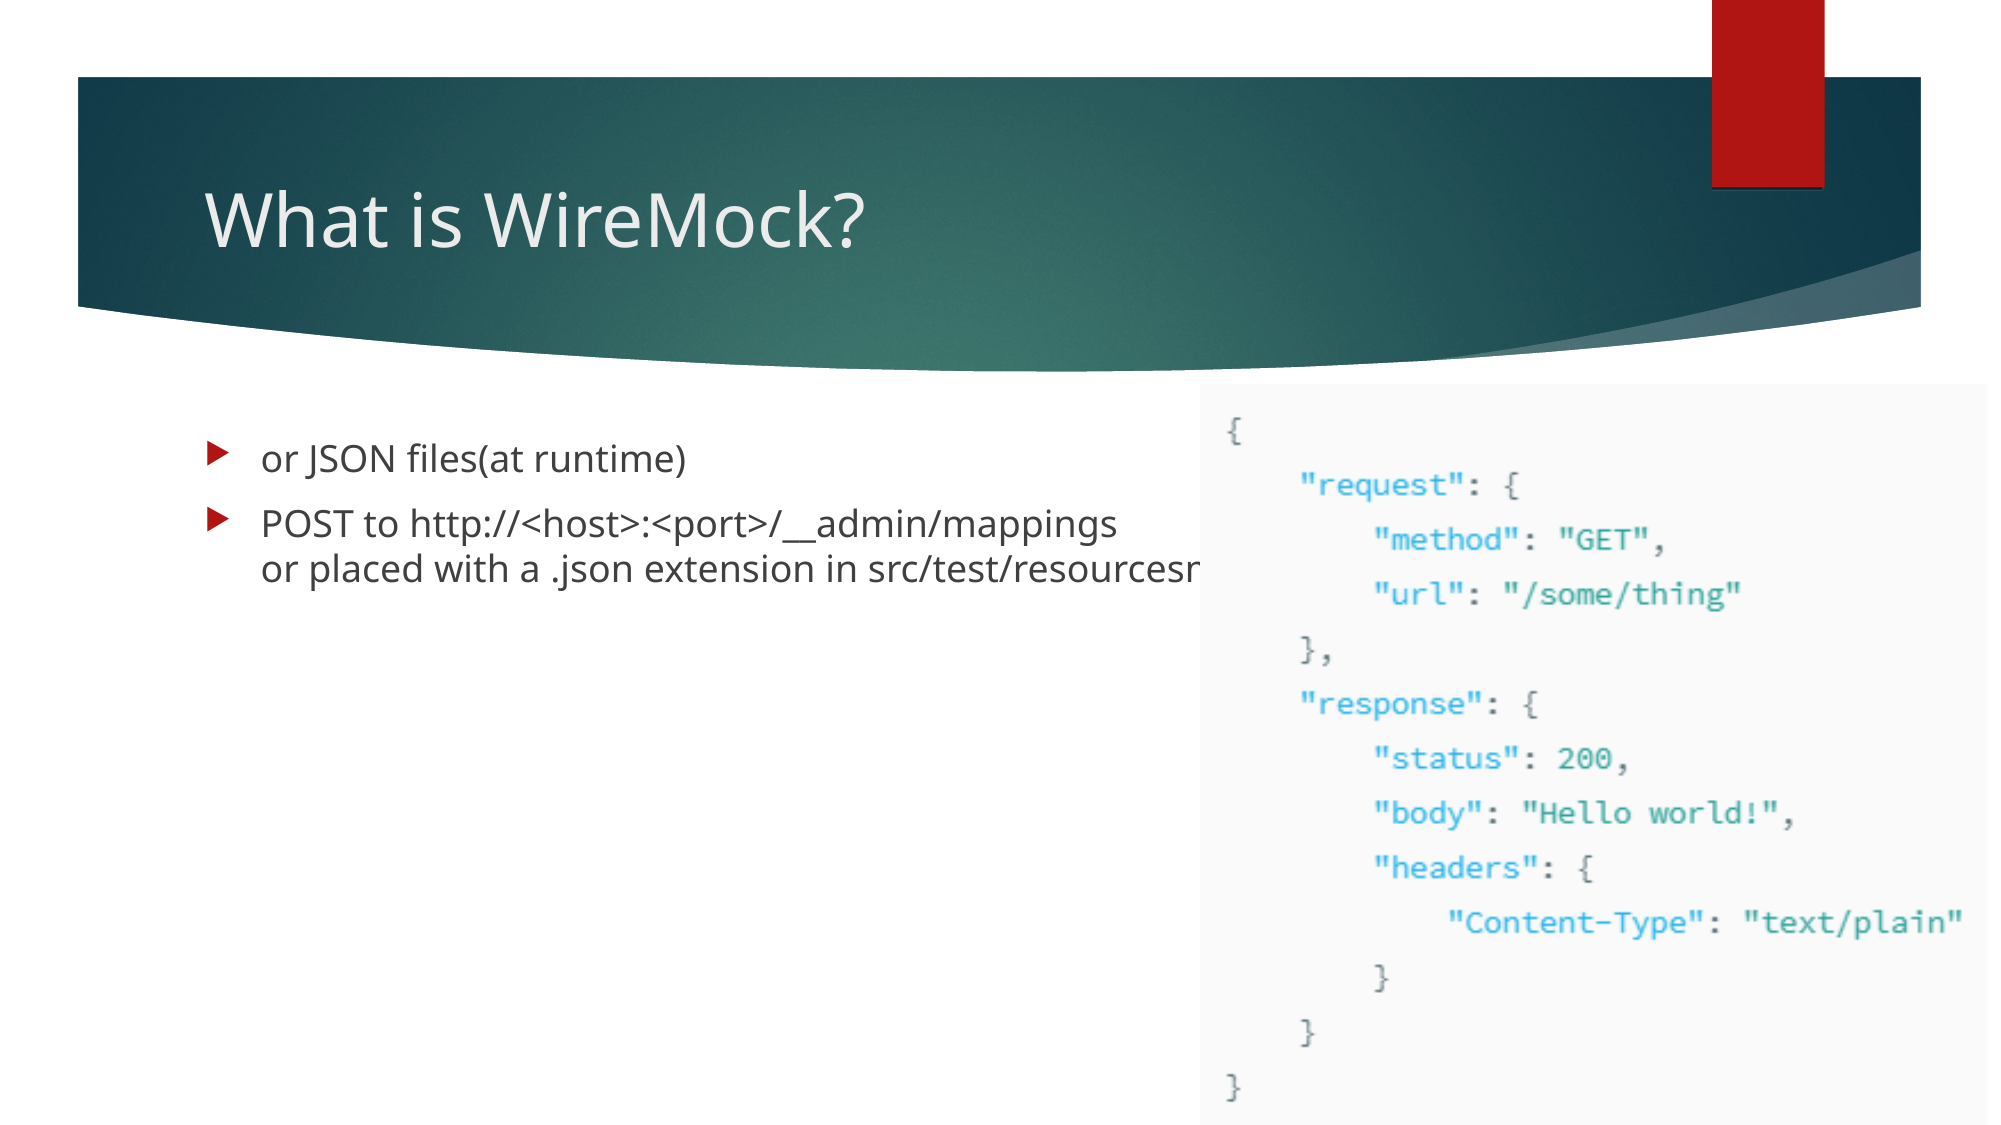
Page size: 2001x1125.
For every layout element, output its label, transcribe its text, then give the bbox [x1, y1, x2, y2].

list or JSON files(at runtime) POST to http://<host>:<port>/__admin/mappings or placed with a .json extension in src/test/resourcesmappings directory [189, 427, 1200, 988]
title What is WireMock? [189, 159, 1638, 276]
picture [1200, 384, 1987, 1125]
picture [79, 78, 1920, 371]
